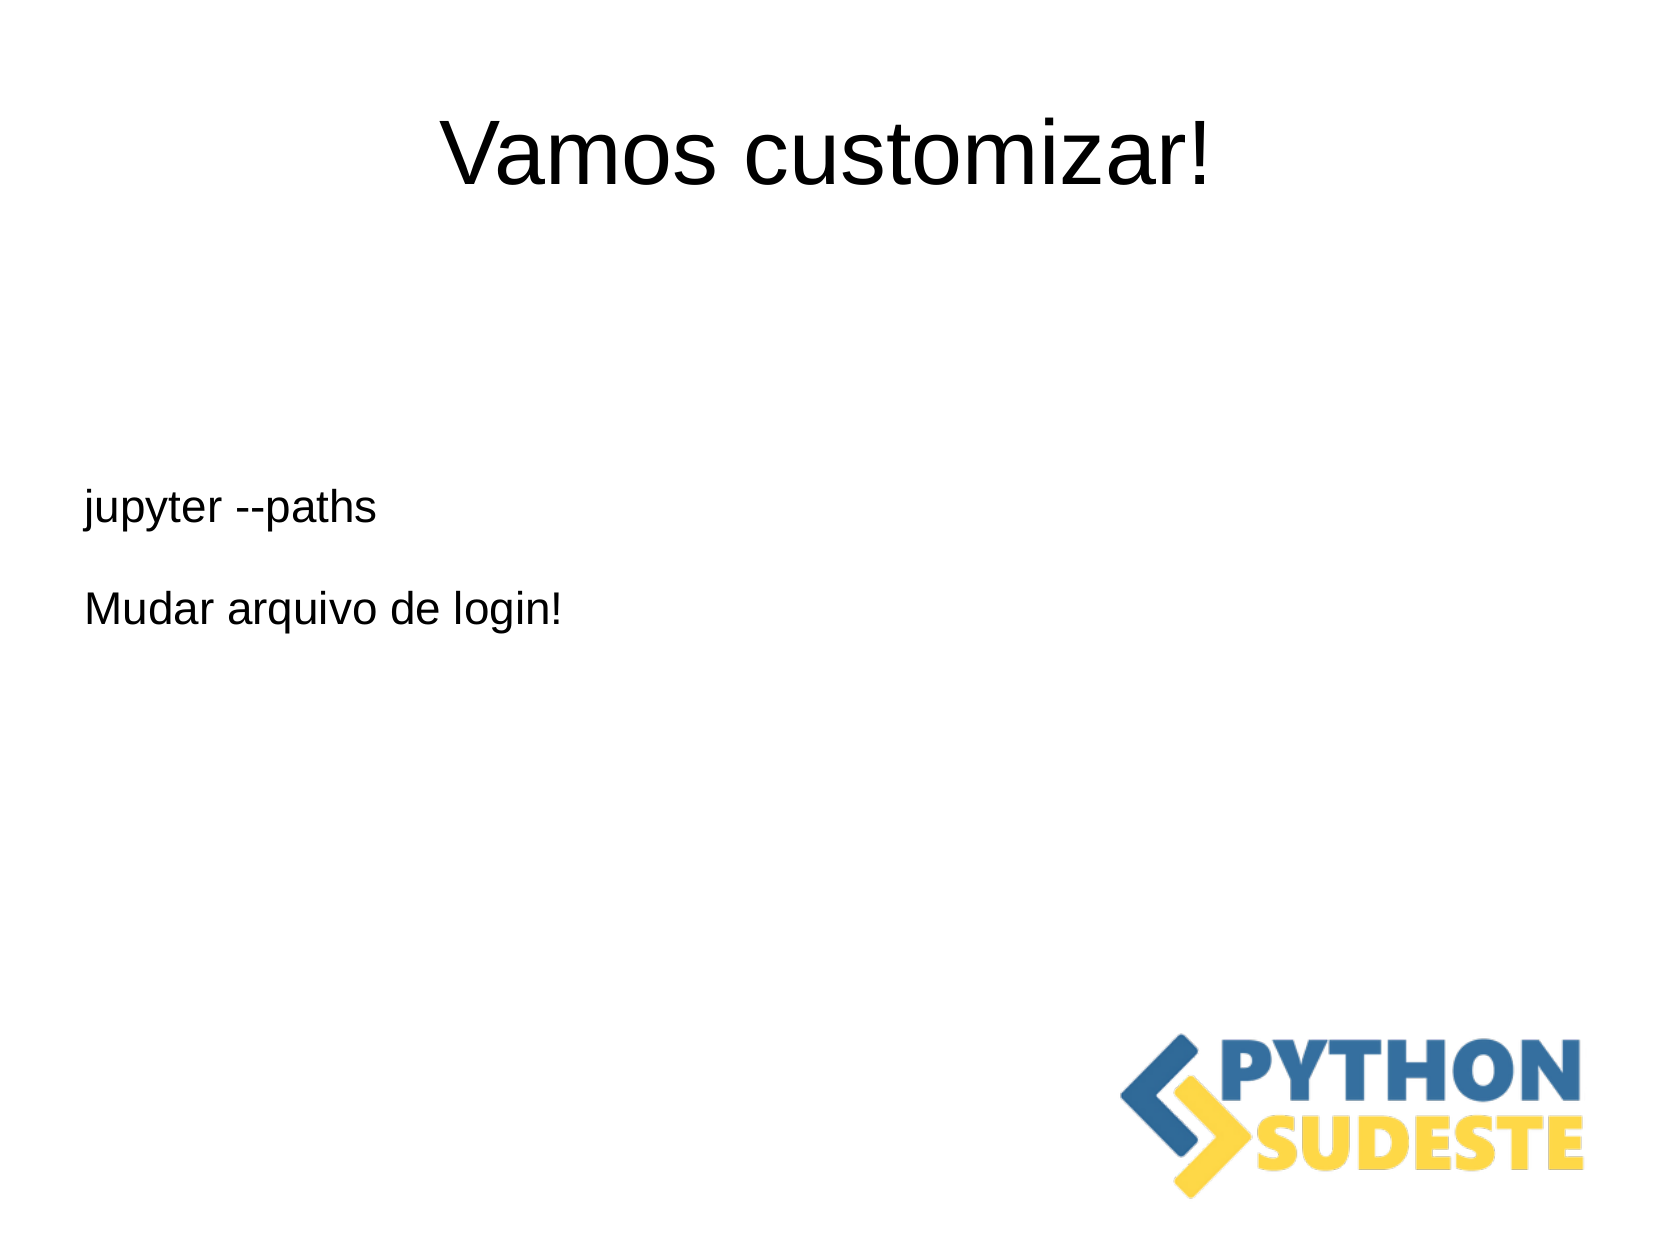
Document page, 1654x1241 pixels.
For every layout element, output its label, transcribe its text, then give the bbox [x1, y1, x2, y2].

text_box jupyter --paths Mudar arquivo de login! [70, 473, 1616, 694]
picture [1118, 1032, 1654, 1203]
title Vamos customizar! [82, 49, 1571, 257]
